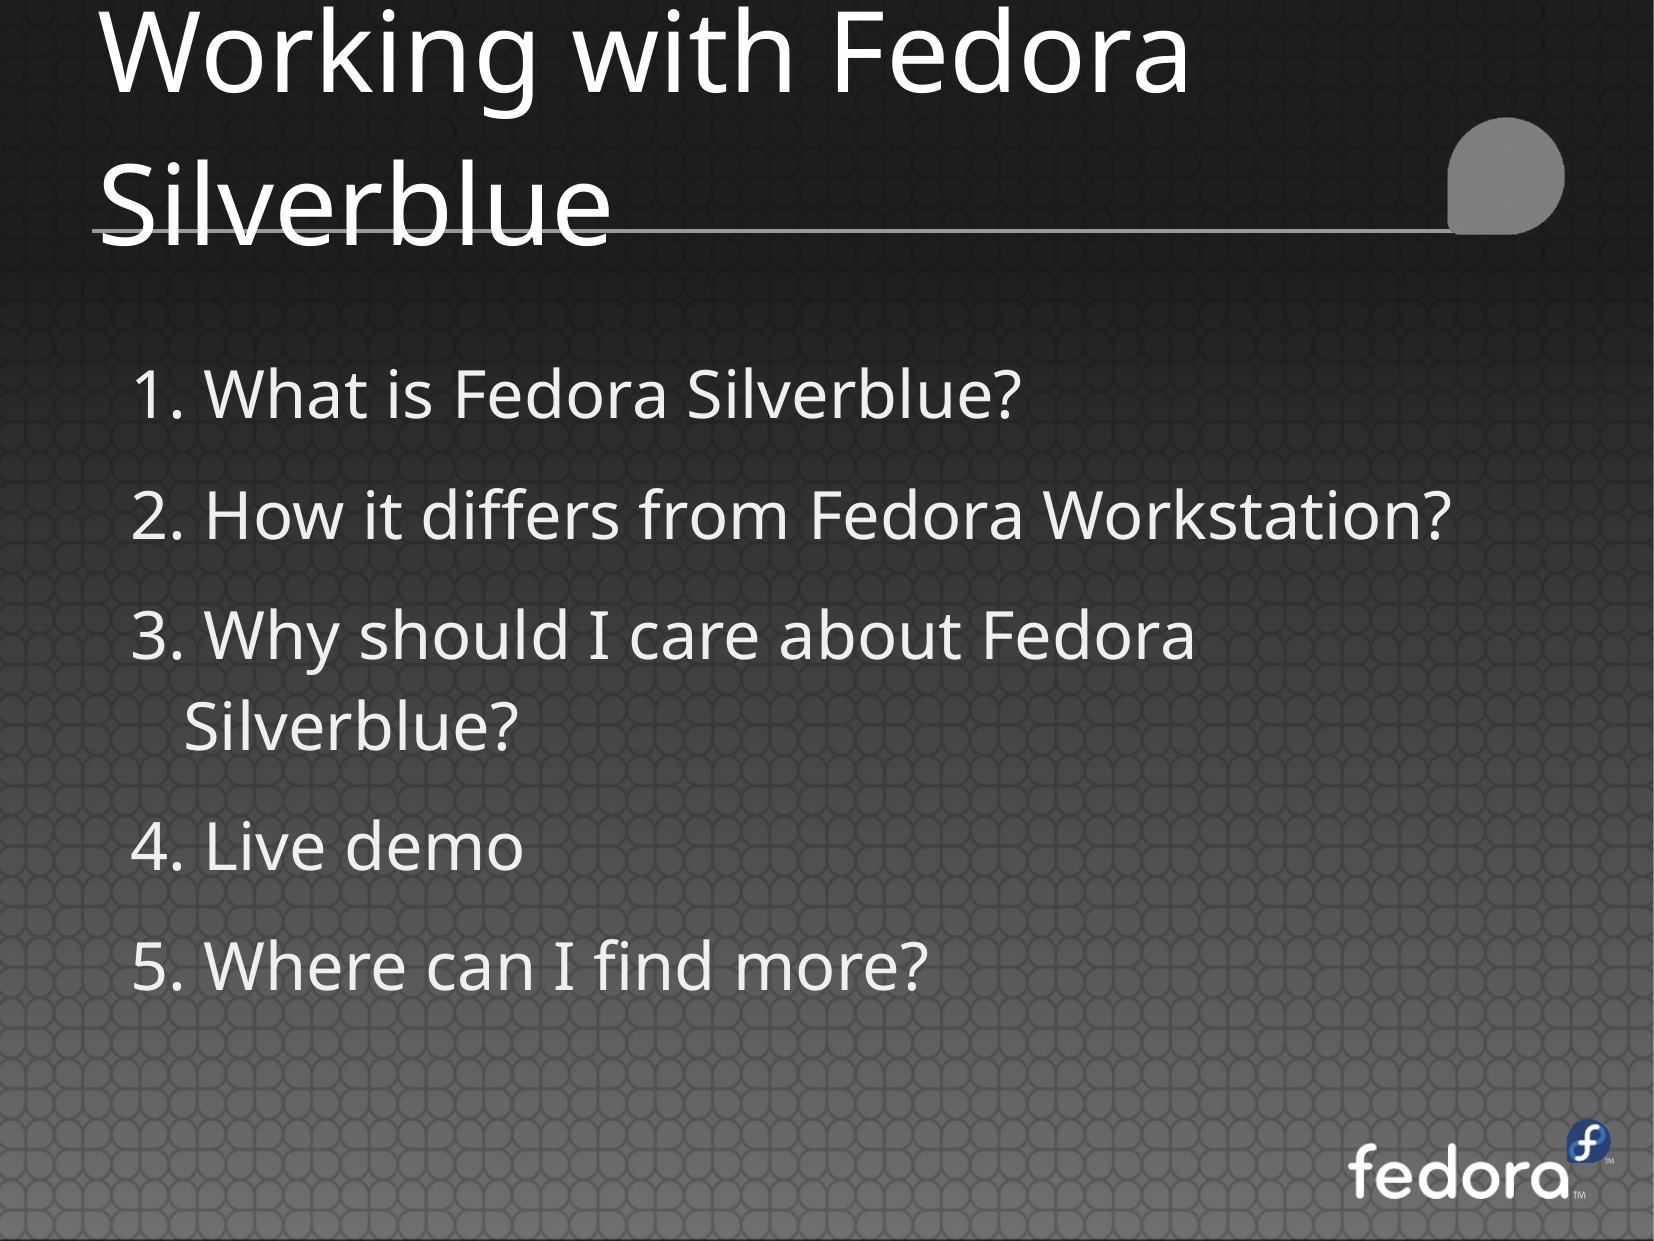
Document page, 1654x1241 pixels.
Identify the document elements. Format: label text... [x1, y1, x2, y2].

list What is Fedora Silverblue? How it differs from Fedora Workstation? Why should I care about Fedora Silverblue? Live demo Where can I find more? [112, 227, 1501, 1163]
picture [0, 0, 1654, 1241]
title Working with Fedora Silverblue [97, 0, 1428, 252]
